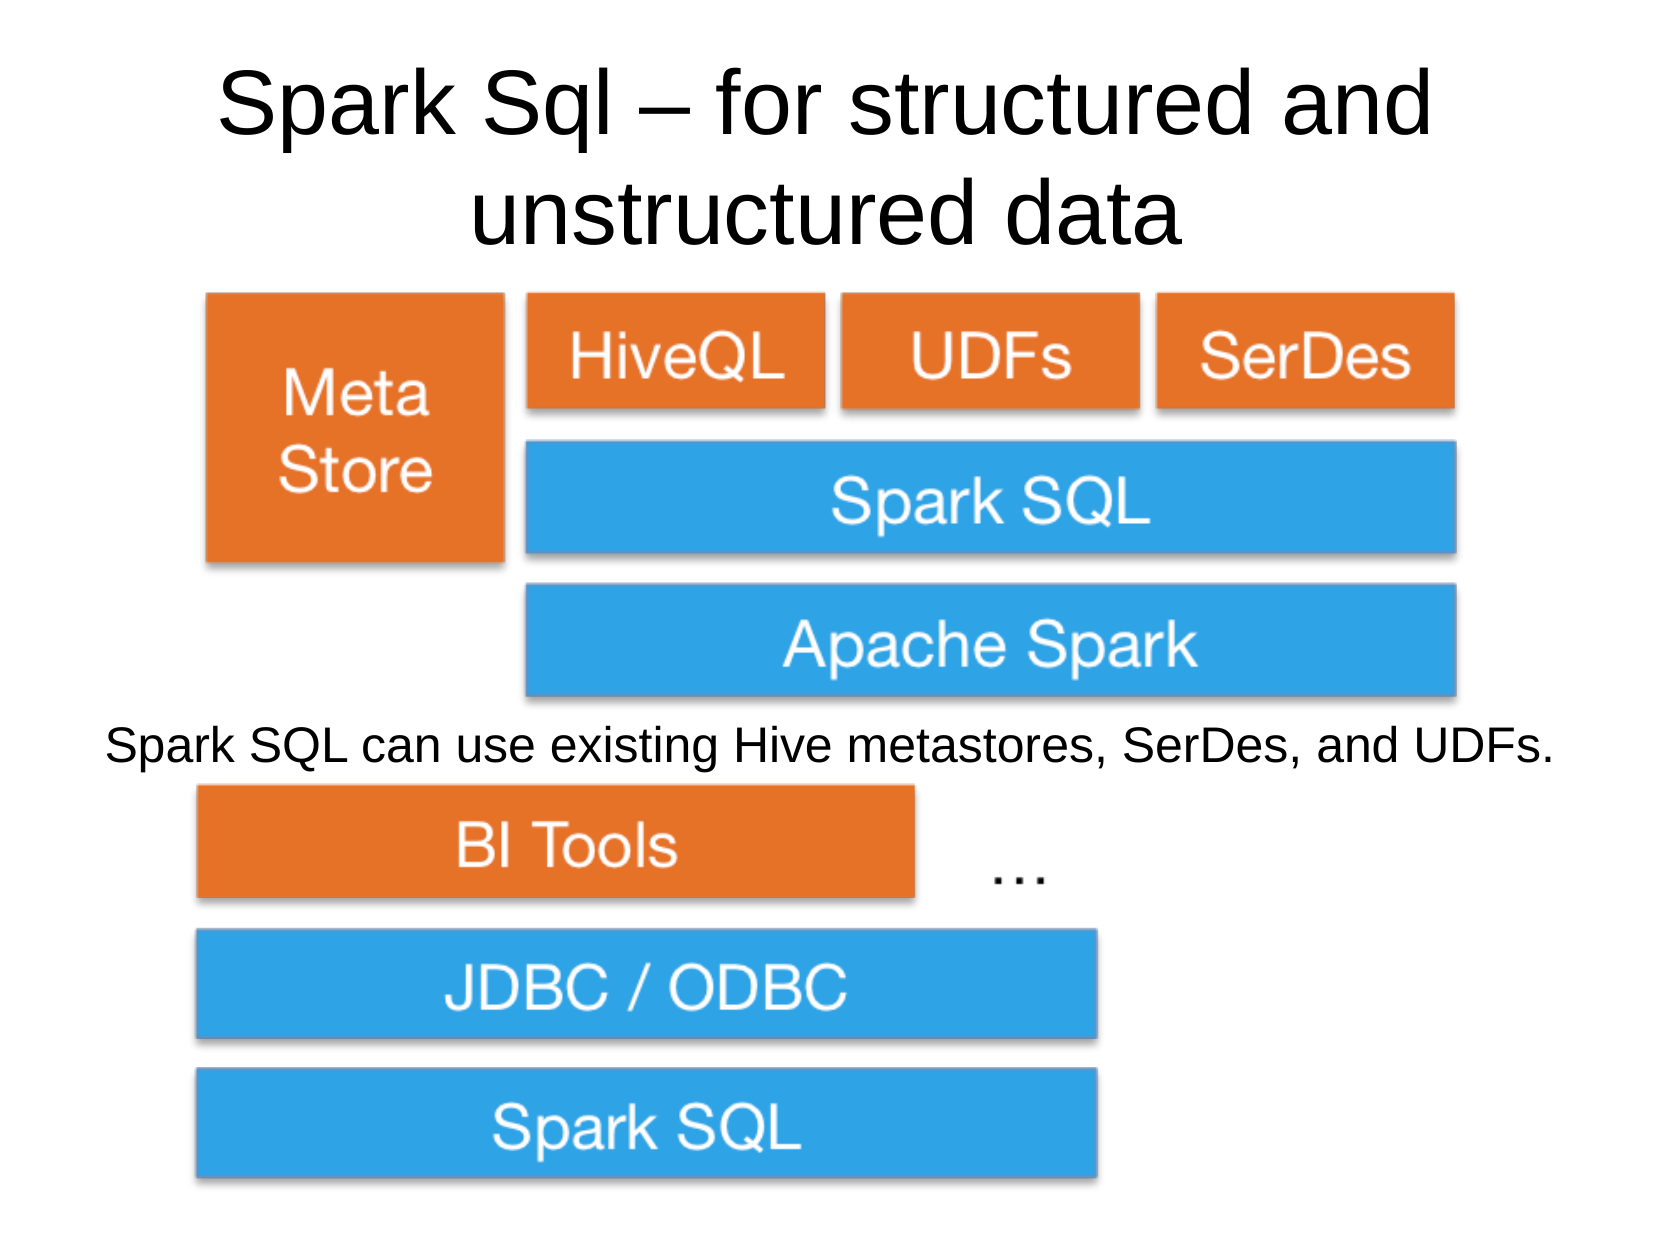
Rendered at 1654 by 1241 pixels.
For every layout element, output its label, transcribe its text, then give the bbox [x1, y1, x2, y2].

text_box Spark Sql – for structured and unstructured data [82, 42, 1571, 263]
picture [185, 779, 1110, 1197]
text_box Spark SQL can use existing Hive metastores, SerDes, and UDFs. [89, 705, 1650, 833]
picture [194, 288, 1469, 705]
